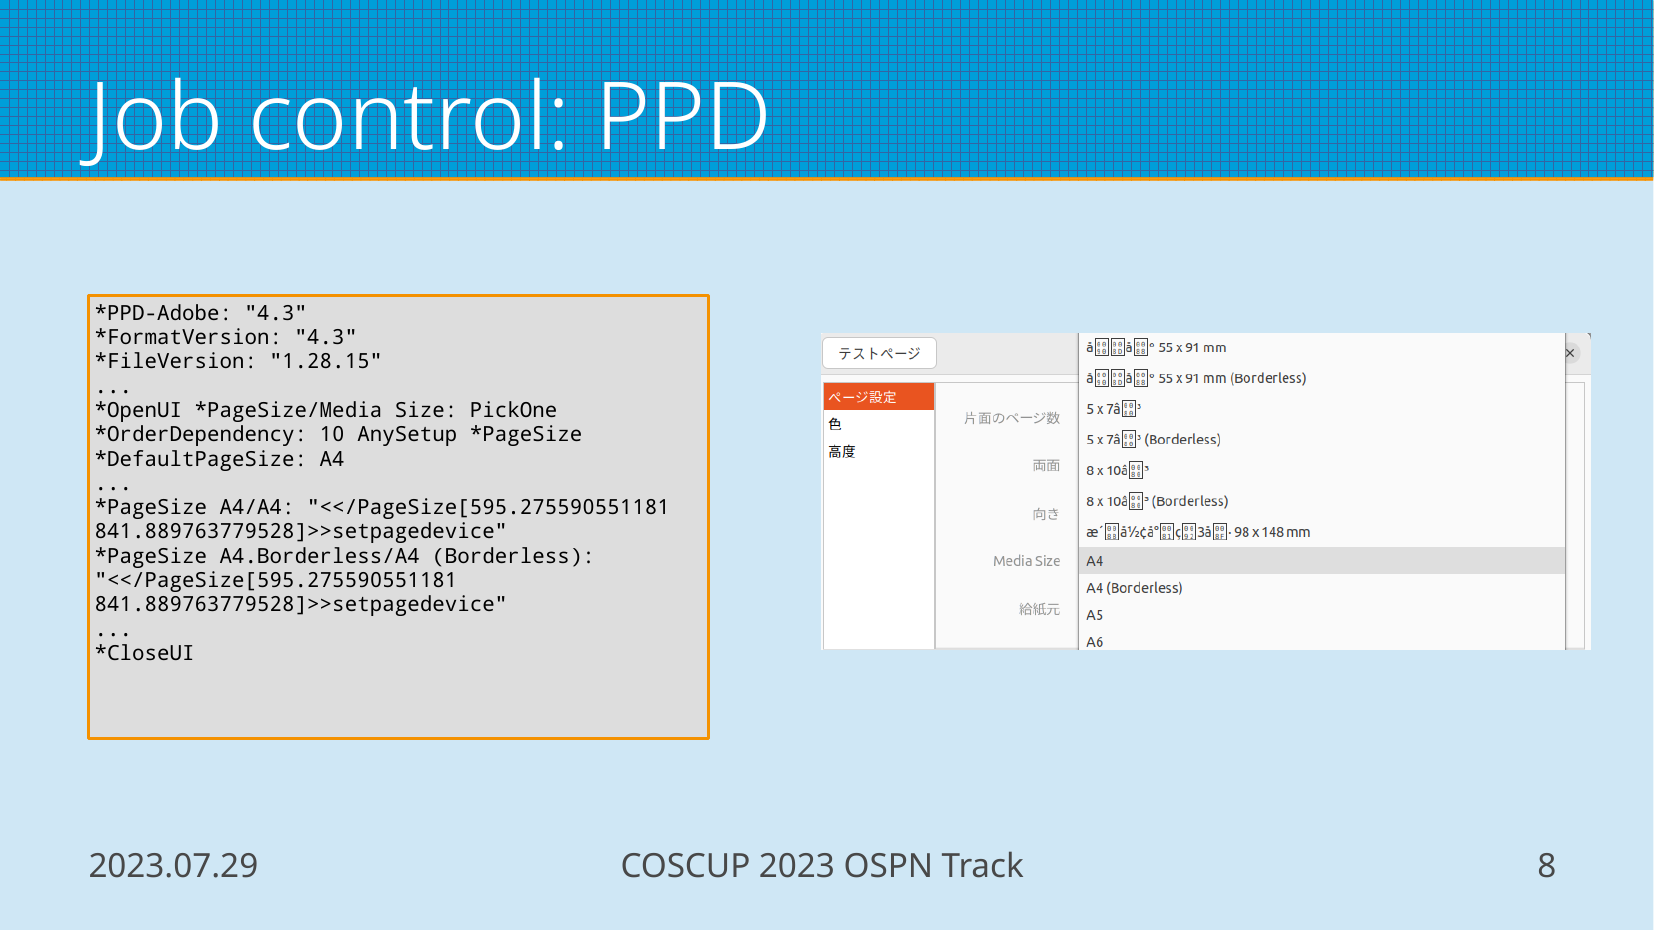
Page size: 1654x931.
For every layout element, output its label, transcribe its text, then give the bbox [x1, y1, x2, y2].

title Job control: PPD [88, 14, 1565, 178]
picture [821, 333, 1591, 650]
text_box *PPD-Adobe: "4.3" *FormatVersion: "4.3" *FileVersion: "1.28.15" ... *OpenUI *PageSize/Media Size: PickOne *OrderDependency: 10 AnySetup *PageSize *DefaultPageSize: A4 ... *PageSize A4/A4: "<</PageSize[595.275590551181 841.889763779528]>>setpagedevice" *PageSize A4.Borderless/A4 (Borderless): "<</PageSize[595.275590551181 841.889763779528]>>setpagedevice" ... *CloseUI [88, 295, 709, 739]
